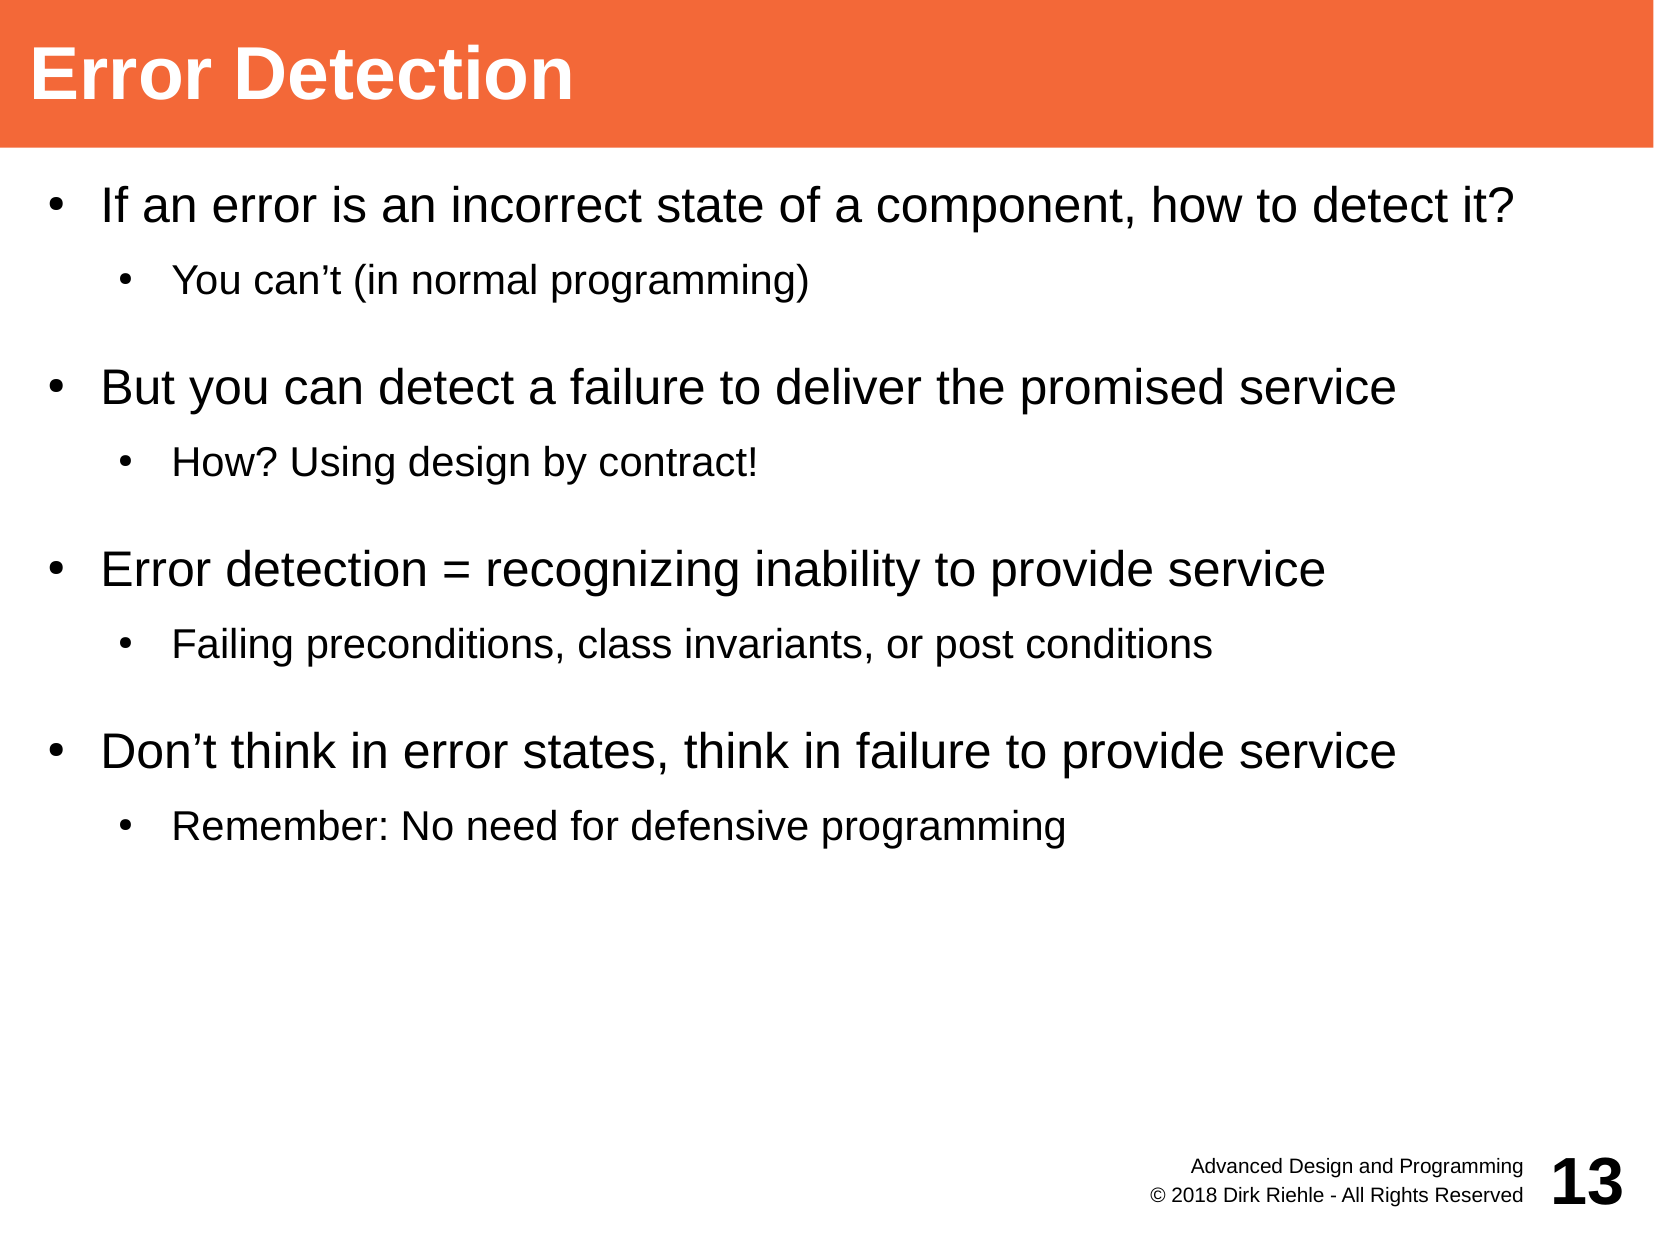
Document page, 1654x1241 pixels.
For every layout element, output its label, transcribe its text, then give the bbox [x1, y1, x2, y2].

title Error Detection [0, 0, 1654, 148]
list If an error is an incorrect state of a component, how to detect it? You can’t (in normal programming) But you can detect a failure to deliver the promised service How? Using design by contract! Error detection = recognizing inability to provide service Failing preconditions, class invariants, or post conditions Don’t think in error states, think in failure to provide service Remember: No need for defensive programming [29, 177, 1625, 1063]
